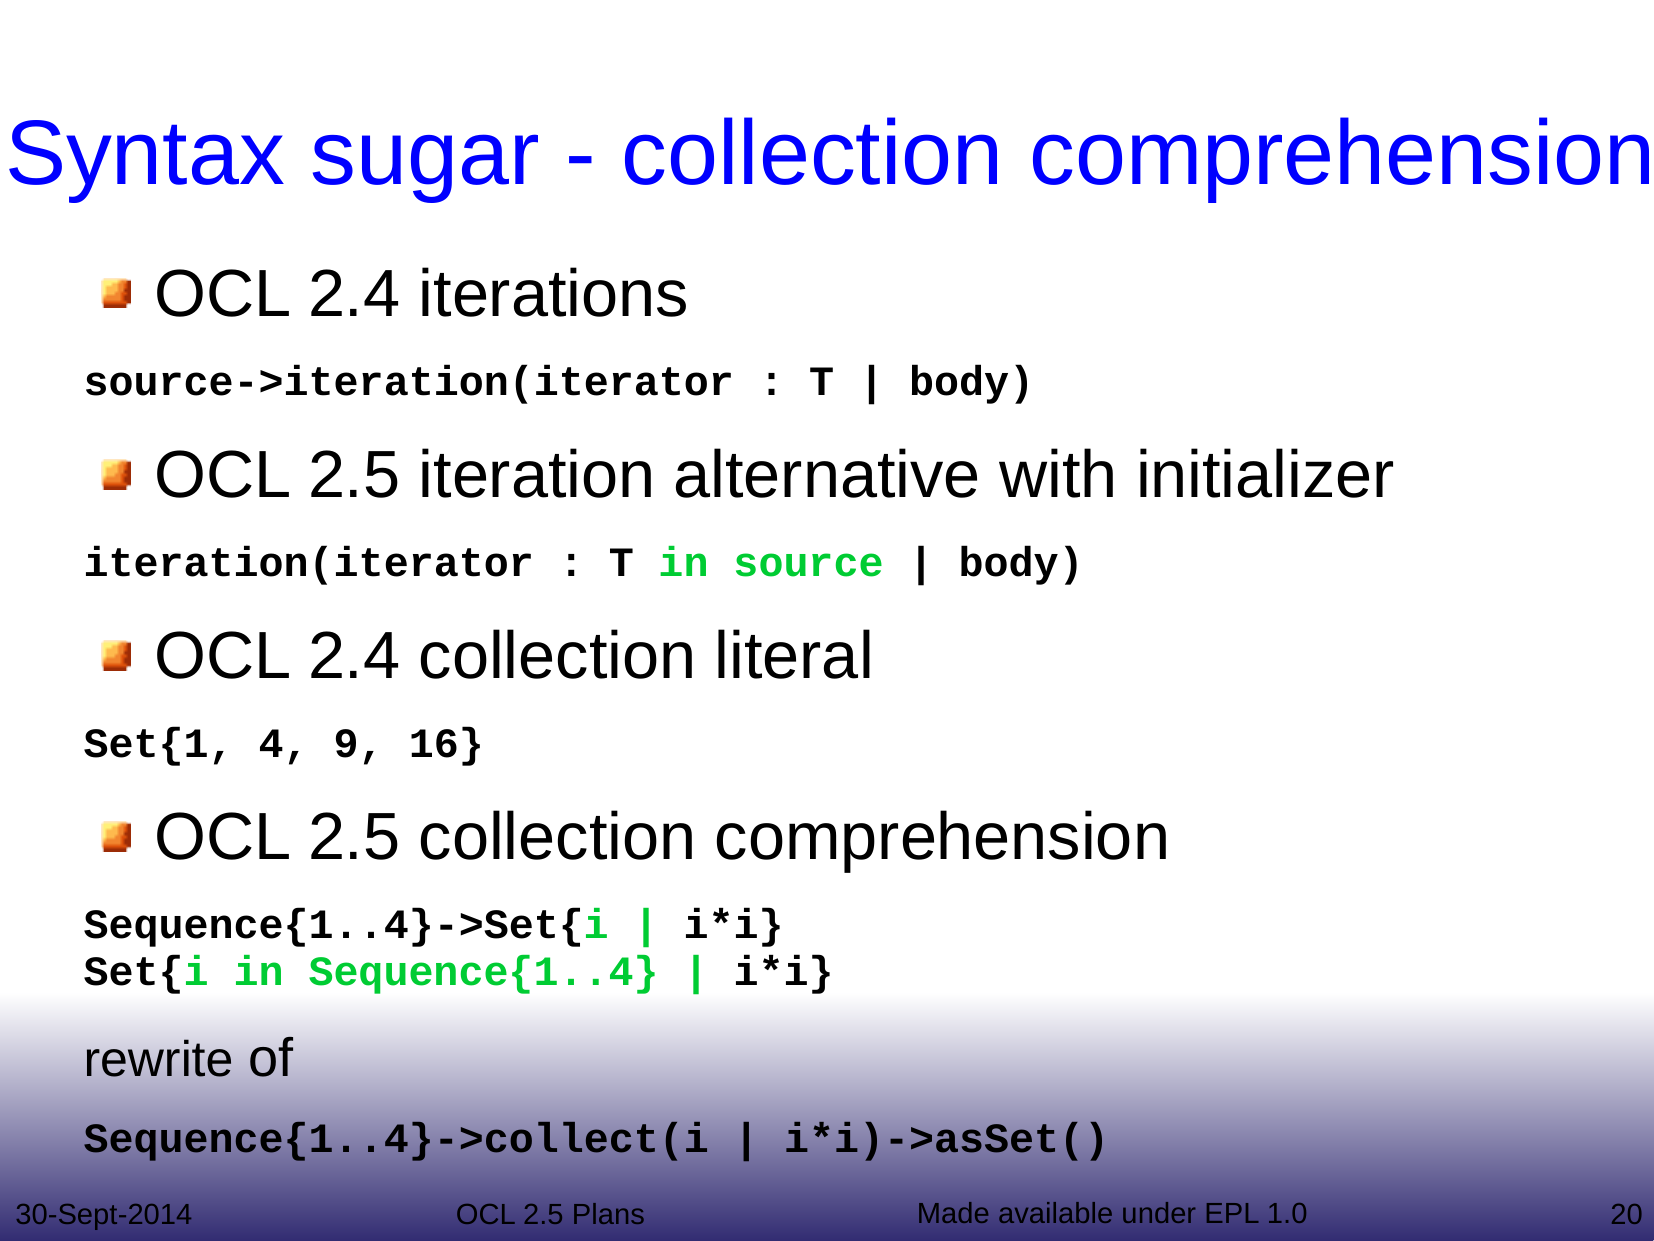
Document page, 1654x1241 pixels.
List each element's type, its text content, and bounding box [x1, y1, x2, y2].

list OCL 2.4 iterations source->iteration(iterator : T | body) OCL 2.5 iteration alternative with initializer iteration(iterator : T in source | body) OCL 2.4 collection literal Set{1, 4, 9, 16} OCL 2.5 collection comprehension Sequence{1..4}->Set{i | i*i} Set{i in Sequence{1..4} | i*i} rewrite of Sequence{1..4}->collect(i | i*i)->asSet() [83, 255, 1572, 1168]
title Syntax sugar - collection comprehension [0, 49, 1654, 257]
